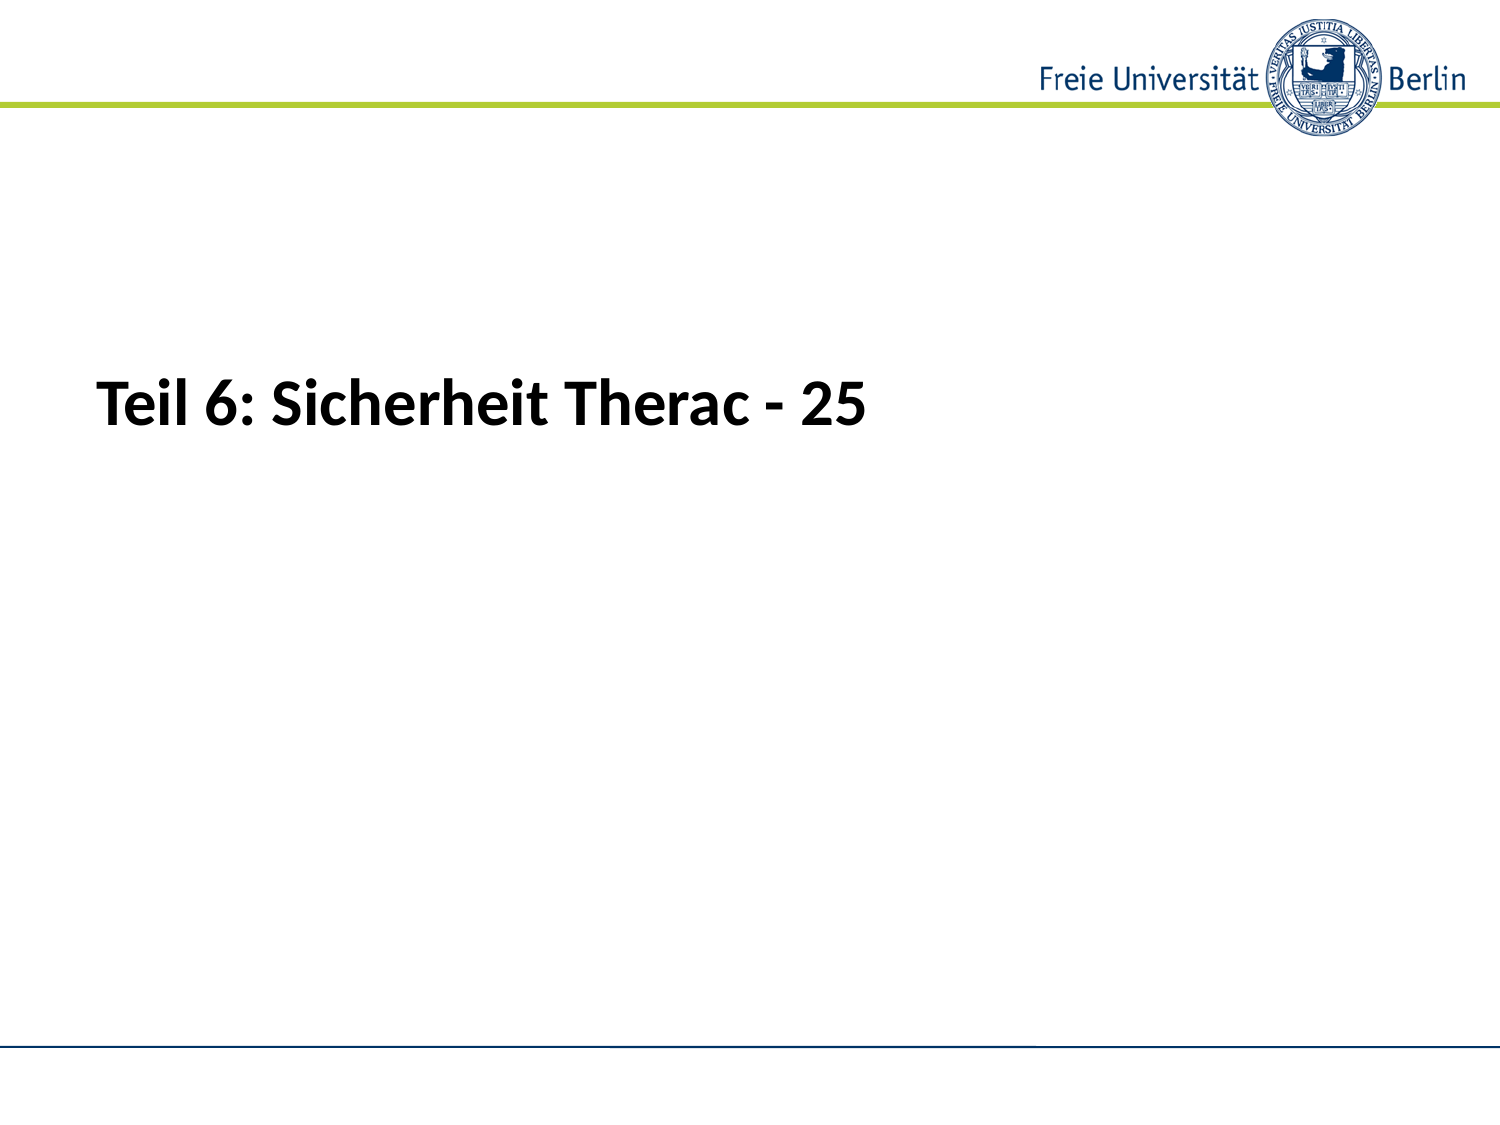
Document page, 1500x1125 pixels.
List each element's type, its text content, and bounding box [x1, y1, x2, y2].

title Teil 6: Sicherheit Therac - 25 [96, 250, 1277, 546]
picture [1033, 19, 1470, 137]
